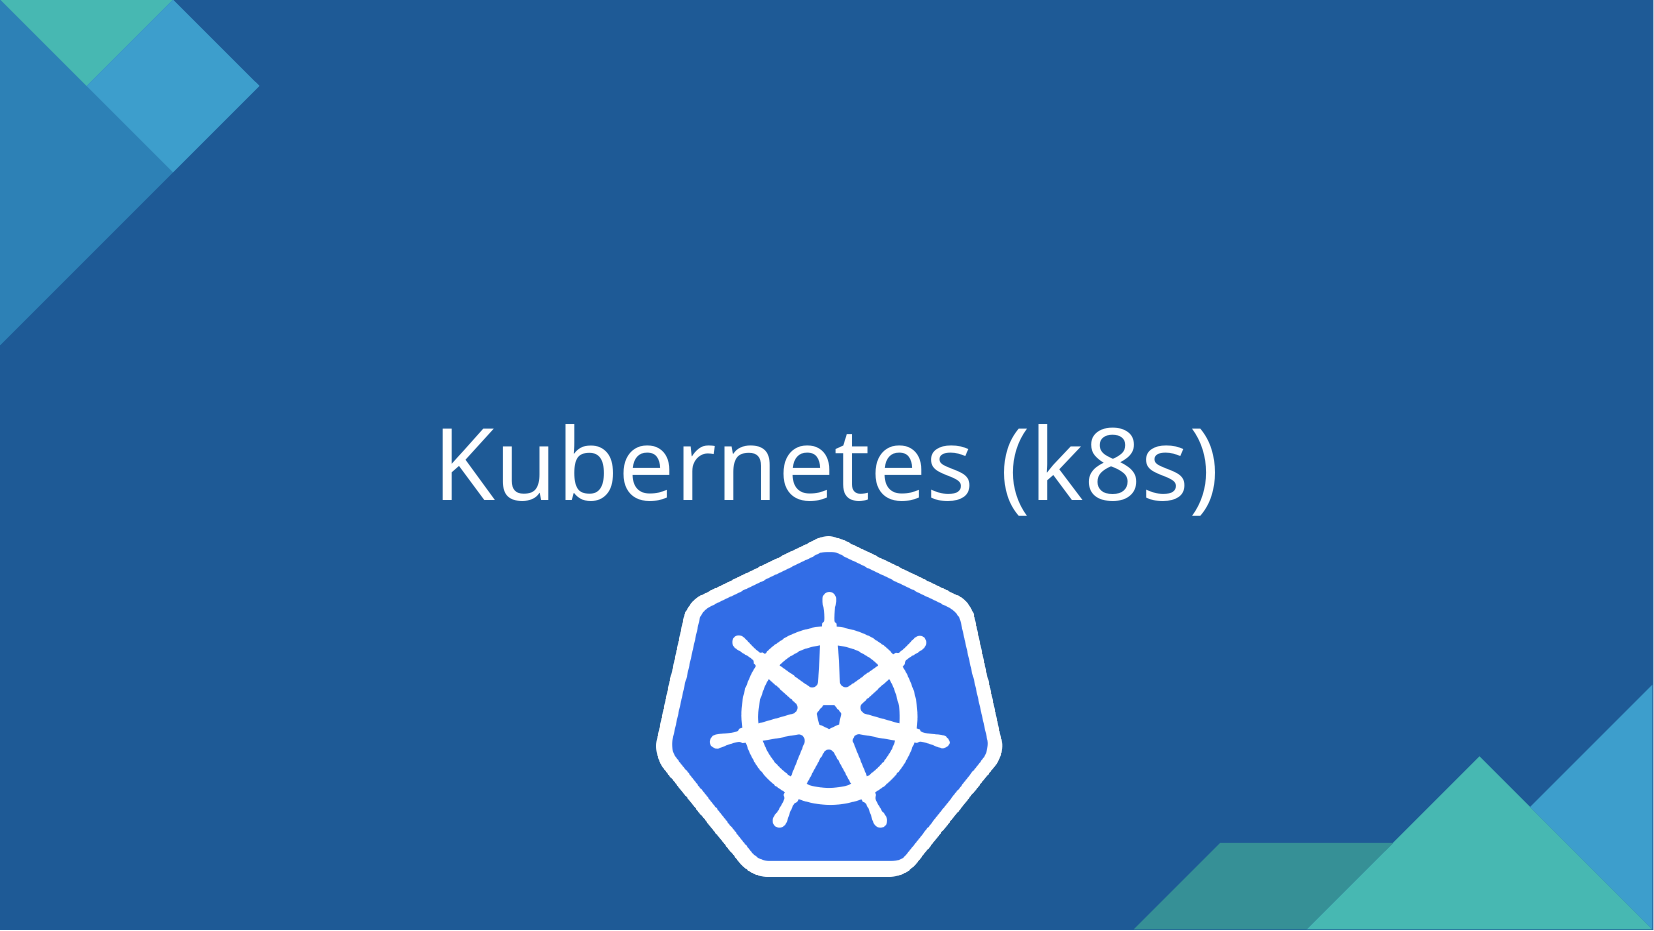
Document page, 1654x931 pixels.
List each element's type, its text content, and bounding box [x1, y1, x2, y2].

picture [655, 531, 1004, 882]
title Kubernetes (k8s) [59, 0, 1595, 655]
